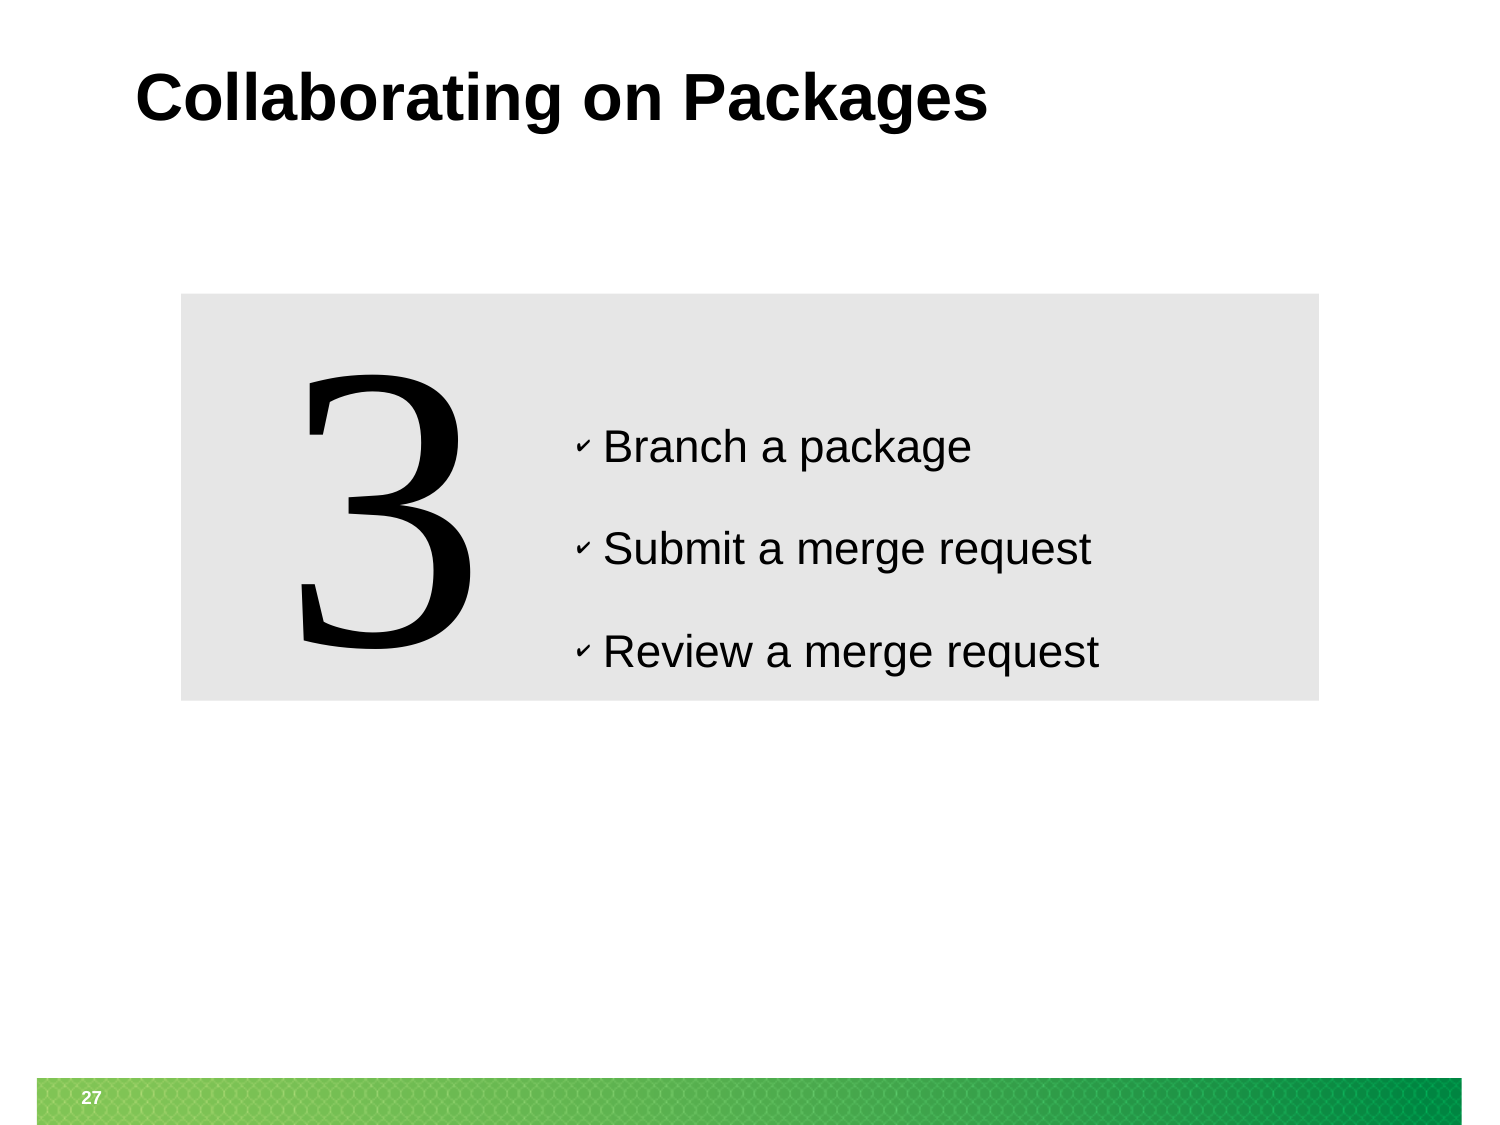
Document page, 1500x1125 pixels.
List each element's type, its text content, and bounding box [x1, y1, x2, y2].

text_box [534, 293, 1319, 701]
picture [36, 1078, 1462, 1125]
title Collaborating on Packages [135, 41, 1372, 204]
text_box Branch a package Submit a merge request Review a merge request [576, 369, 1100, 626]
text_box [181, 293, 282, 701]
text_box 3 [282, 258, 534, 716]
